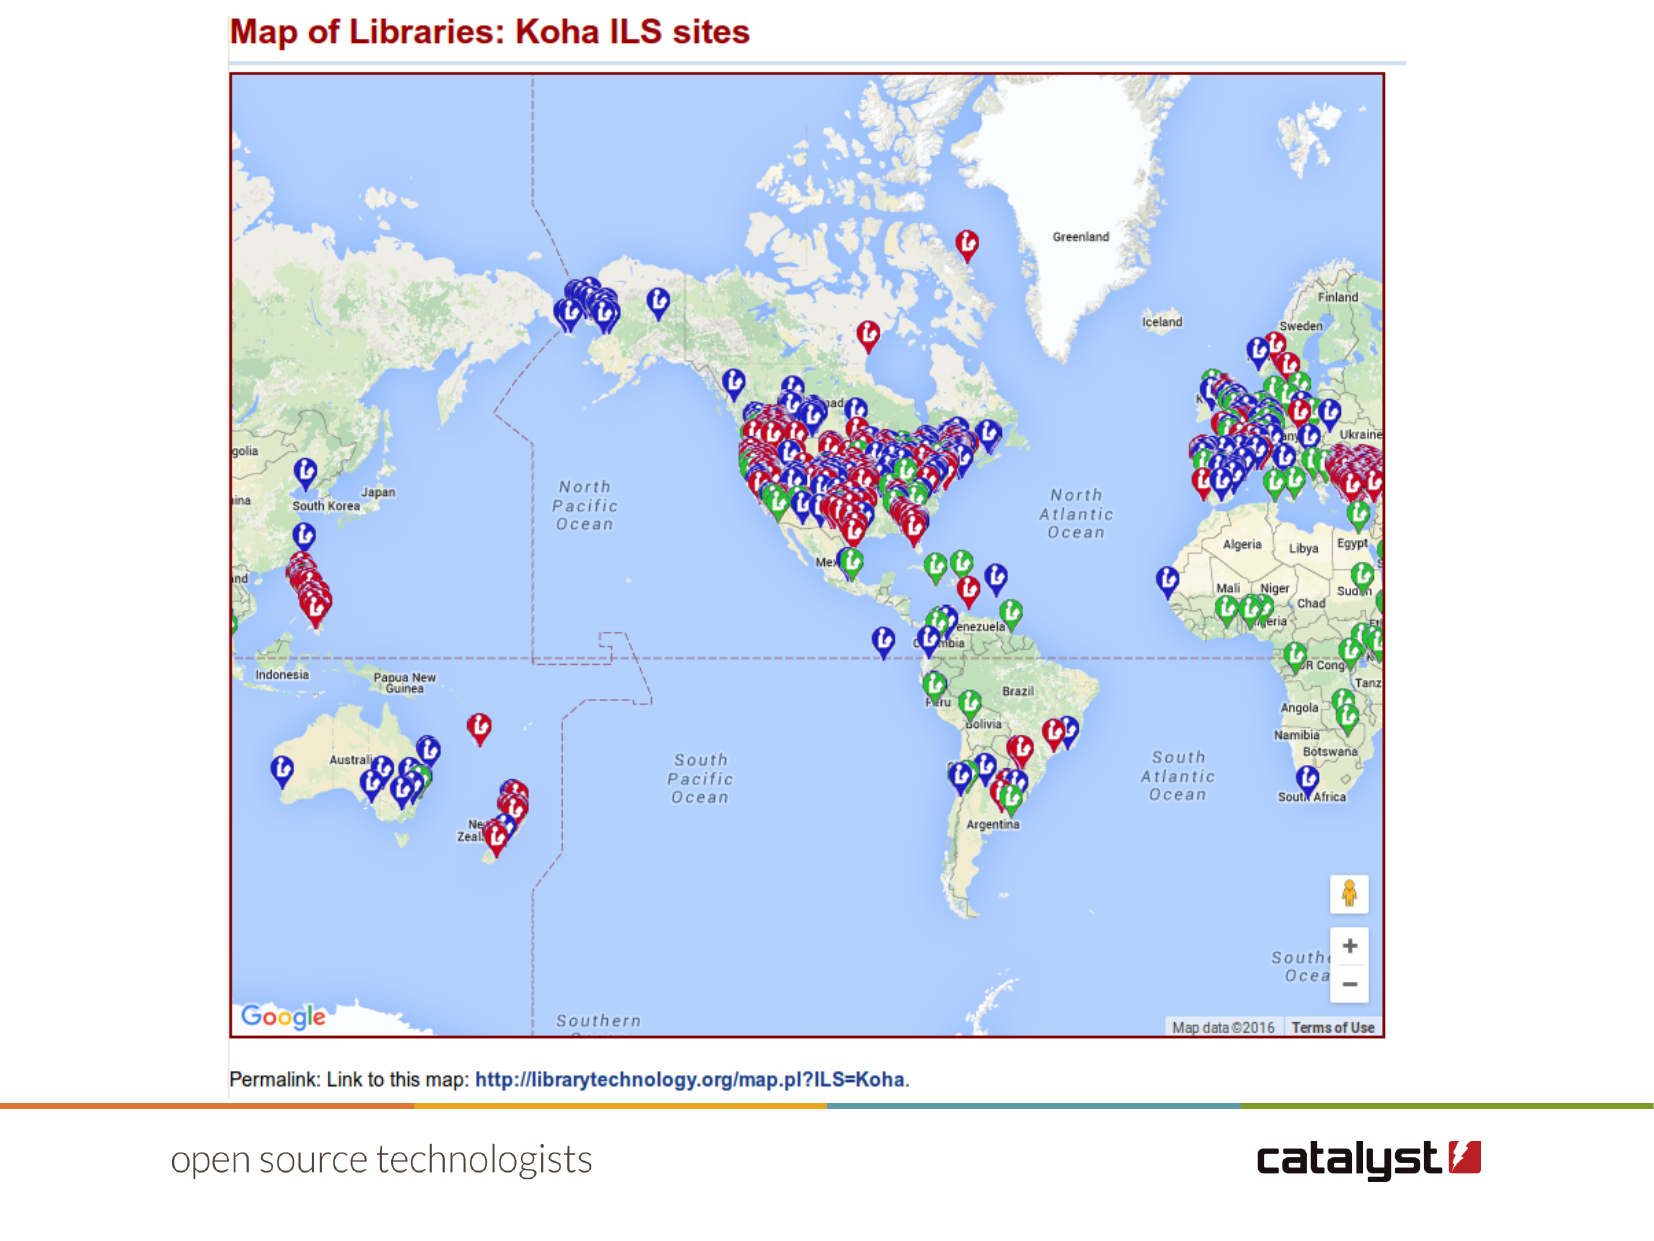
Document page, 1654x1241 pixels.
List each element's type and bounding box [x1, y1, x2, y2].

picture [224, 16, 1406, 1099]
picture [0, 1103, 1654, 1182]
